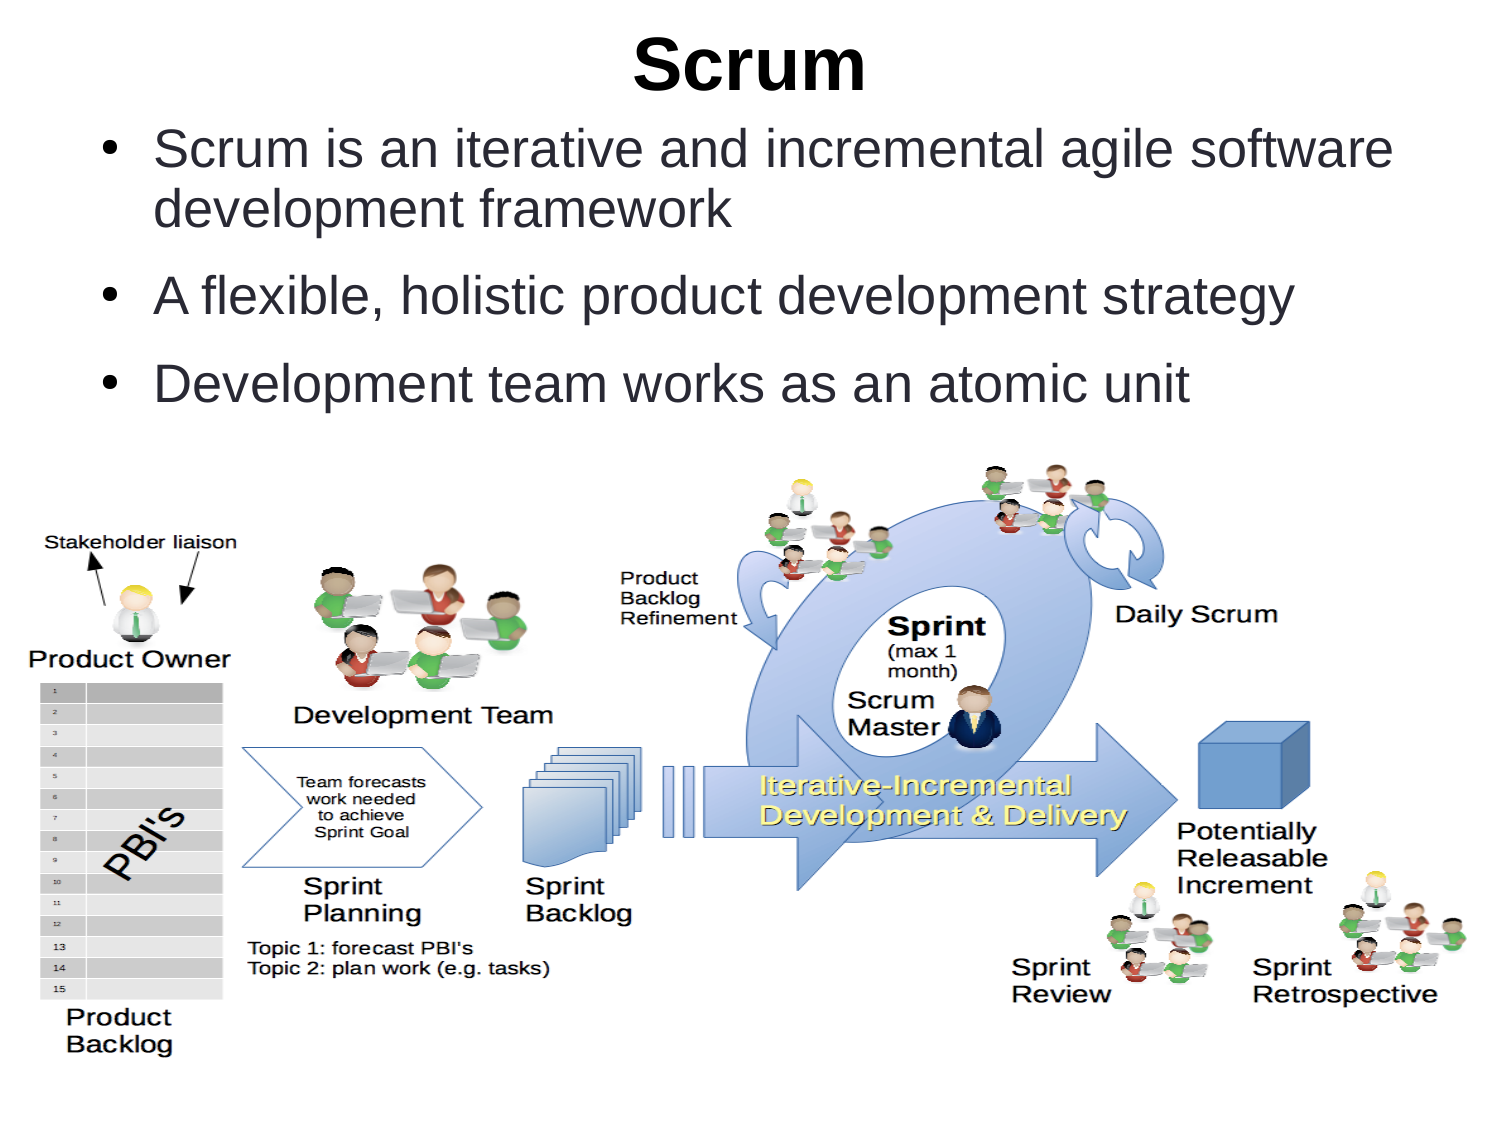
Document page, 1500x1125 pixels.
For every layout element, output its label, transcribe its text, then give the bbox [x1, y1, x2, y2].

list Scrum is an iterative and incremental agile software development framework A flexible, holistic product development strategy Development team works as an atomic unit Opposing to sequential approach [82, 118, 1433, 431]
picture [0, 431, 1500, 1093]
title Scrum [75, 21, 1425, 107]
